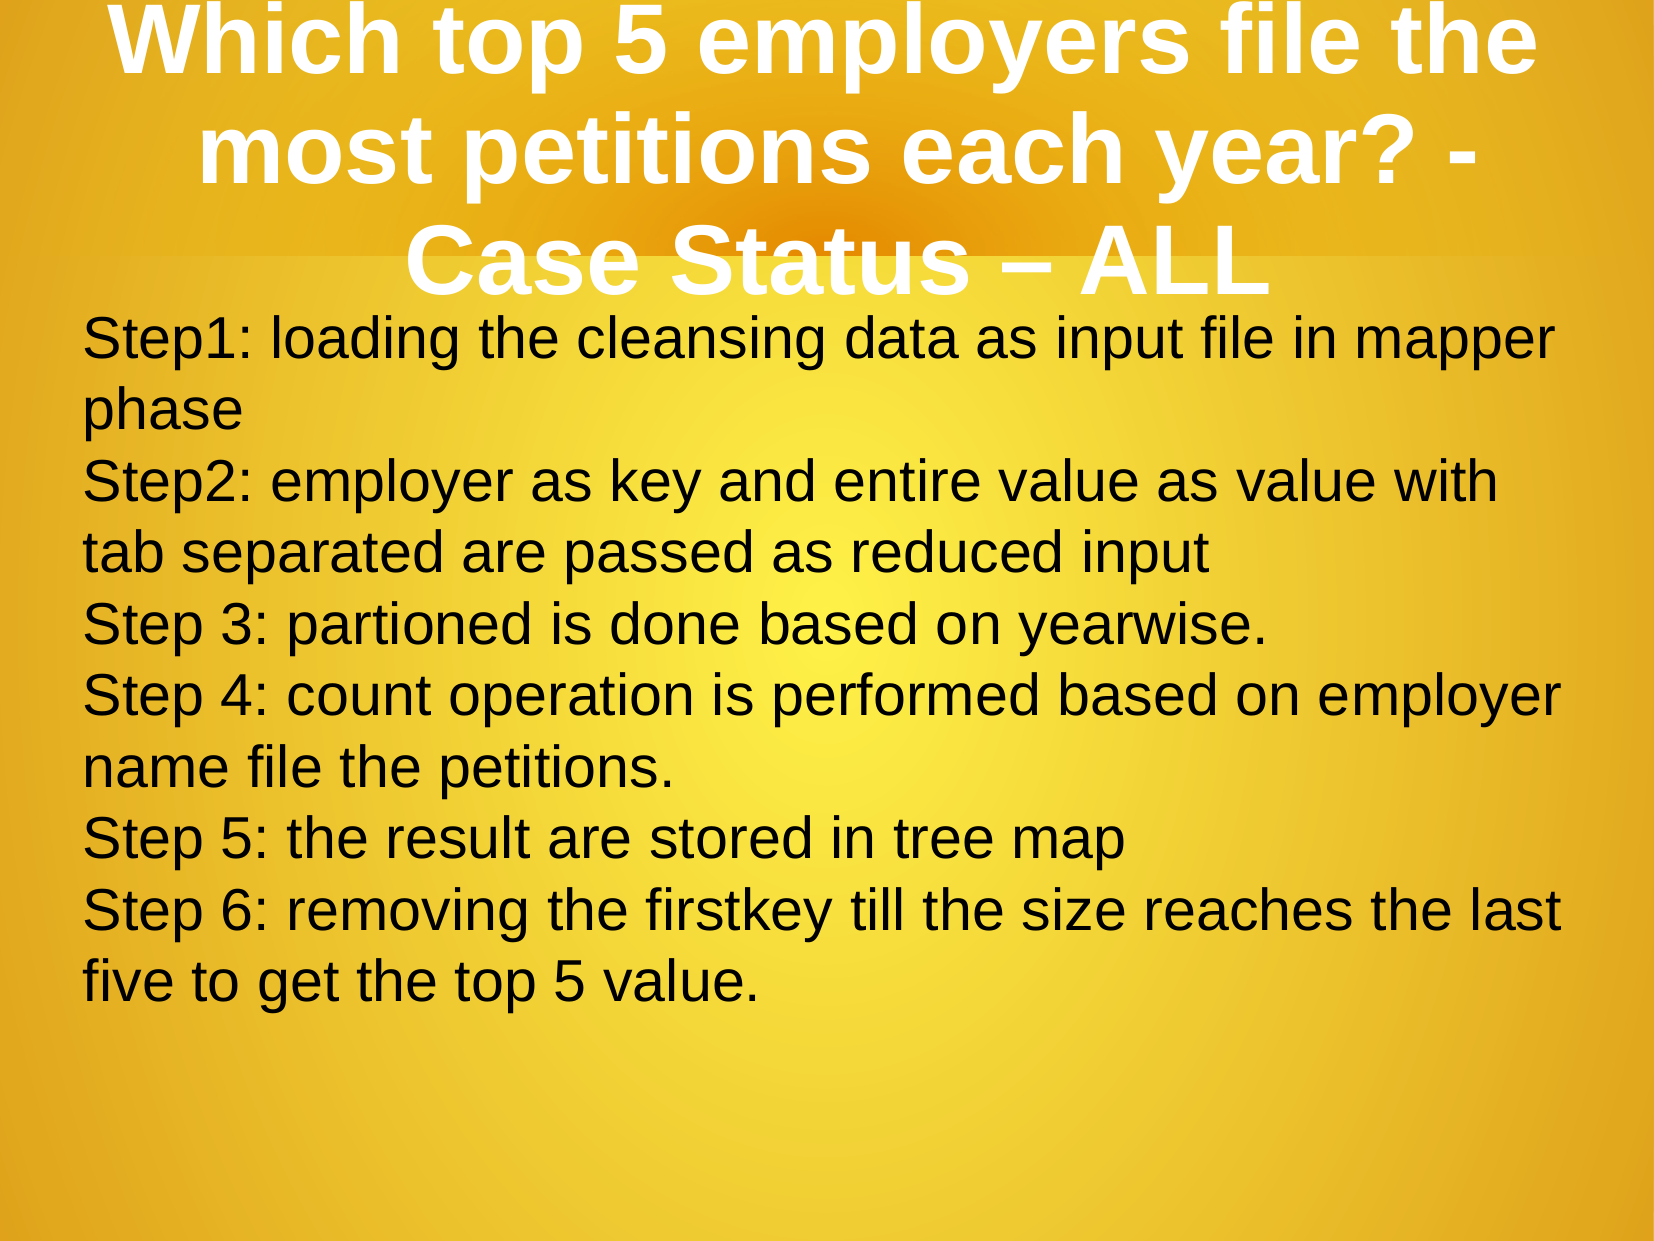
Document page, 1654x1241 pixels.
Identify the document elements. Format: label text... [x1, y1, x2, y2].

title Which top 5 employers file the most petitions each year? - Case Status – ALL [82, 0, 1571, 299]
list Step1: loading the cleansing data as input file in mapper phase Step2: employer as key and entire value as value with tab separated are passed as reduced input Step 3: partioned is done based on yearwise. Step 4: count operation is performed based on employer name file the petitions. Step 5: the result are stored in tree map Step 6: removing the firstkey till the size reaches the last five to get the top 5 value. [82, 299, 1571, 1019]
